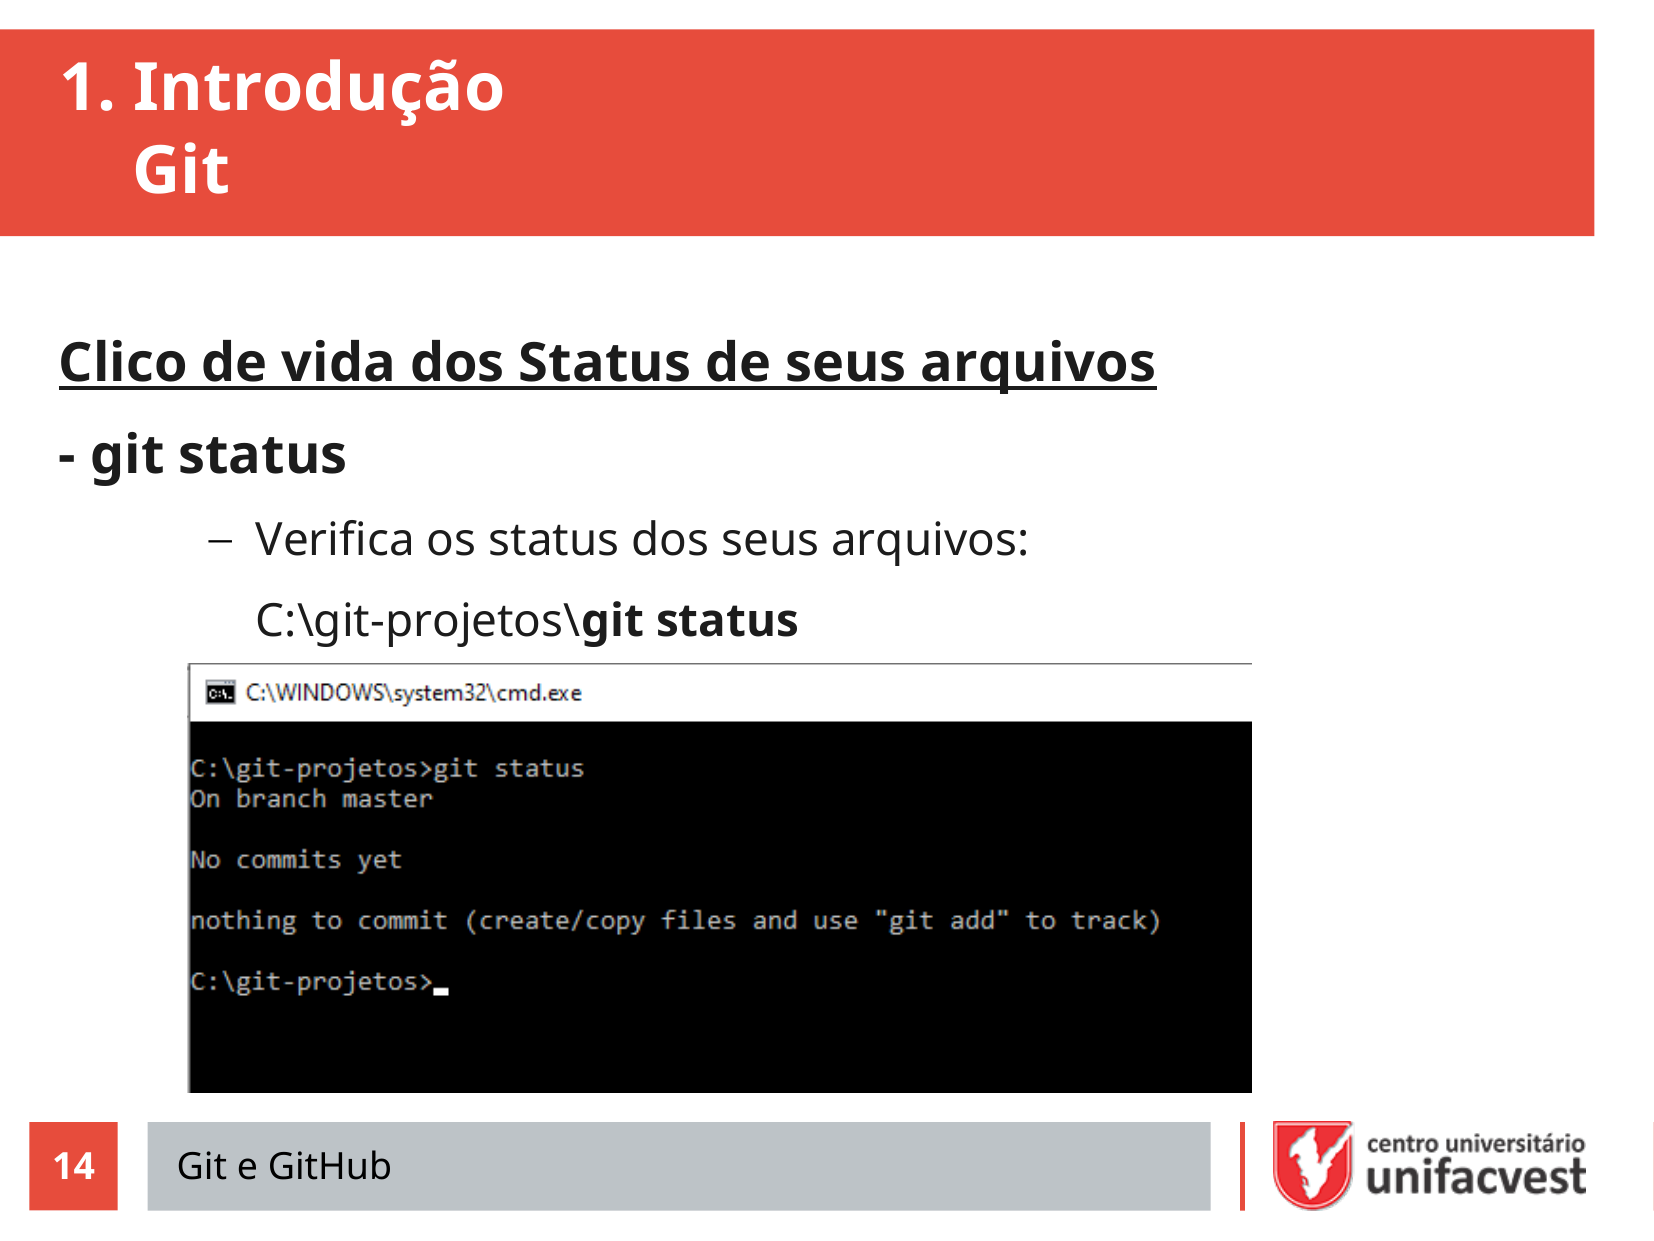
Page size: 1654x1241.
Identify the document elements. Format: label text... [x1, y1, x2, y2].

text_box Git e GitHub [161, 1132, 1212, 1196]
text_box [1245, 1120, 1654, 1212]
list Clico de vida dos Status de seus arquivos - git status Verifica os status dos seus arquivos: C:\git-projetos\git status [59, 324, 1566, 1093]
picture [187, 663, 1252, 1093]
picture [1273, 1121, 1586, 1211]
title 1. Introdução Git [59, 59, 1595, 207]
